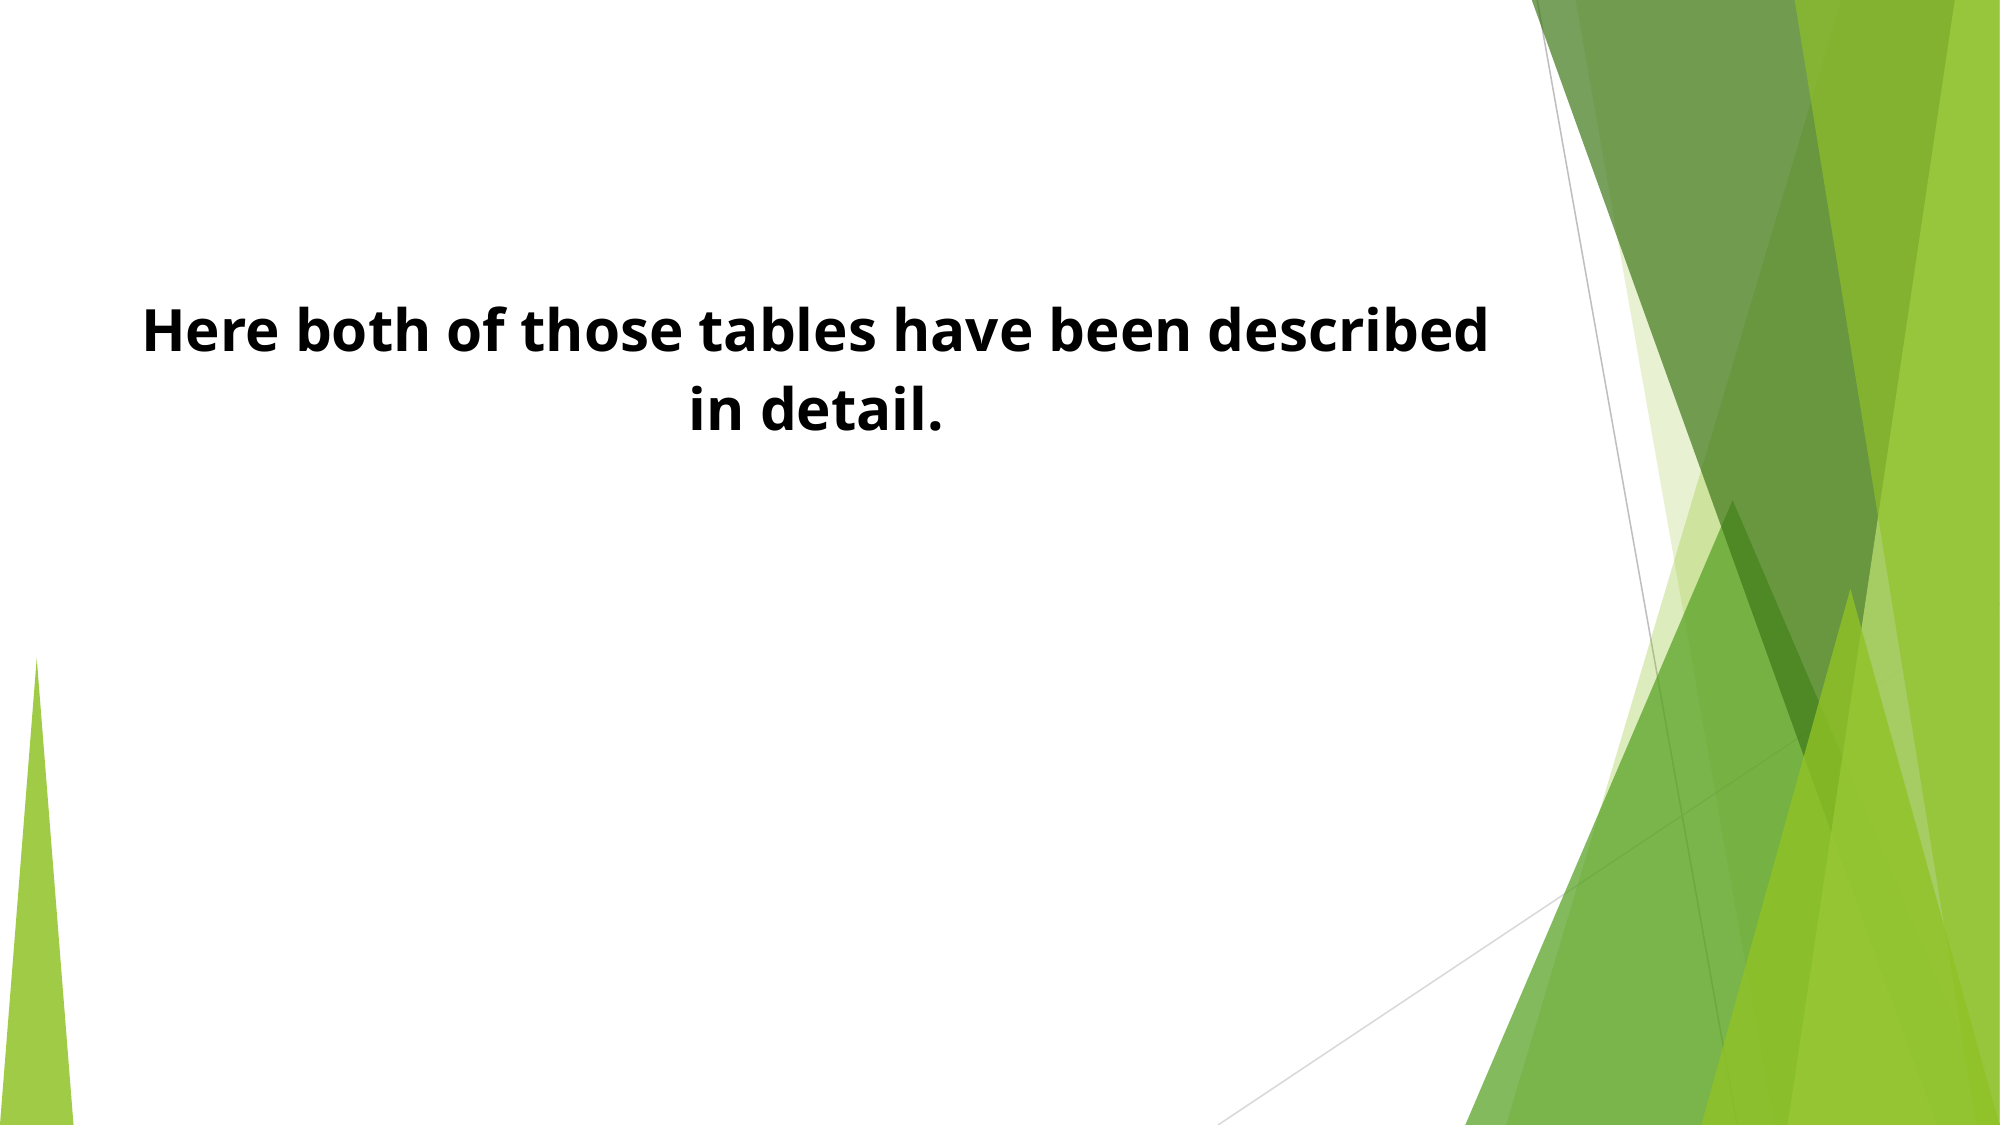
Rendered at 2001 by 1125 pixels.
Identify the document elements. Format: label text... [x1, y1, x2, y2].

title Here both of those tables have been described in detail. [111, 259, 1522, 477]
